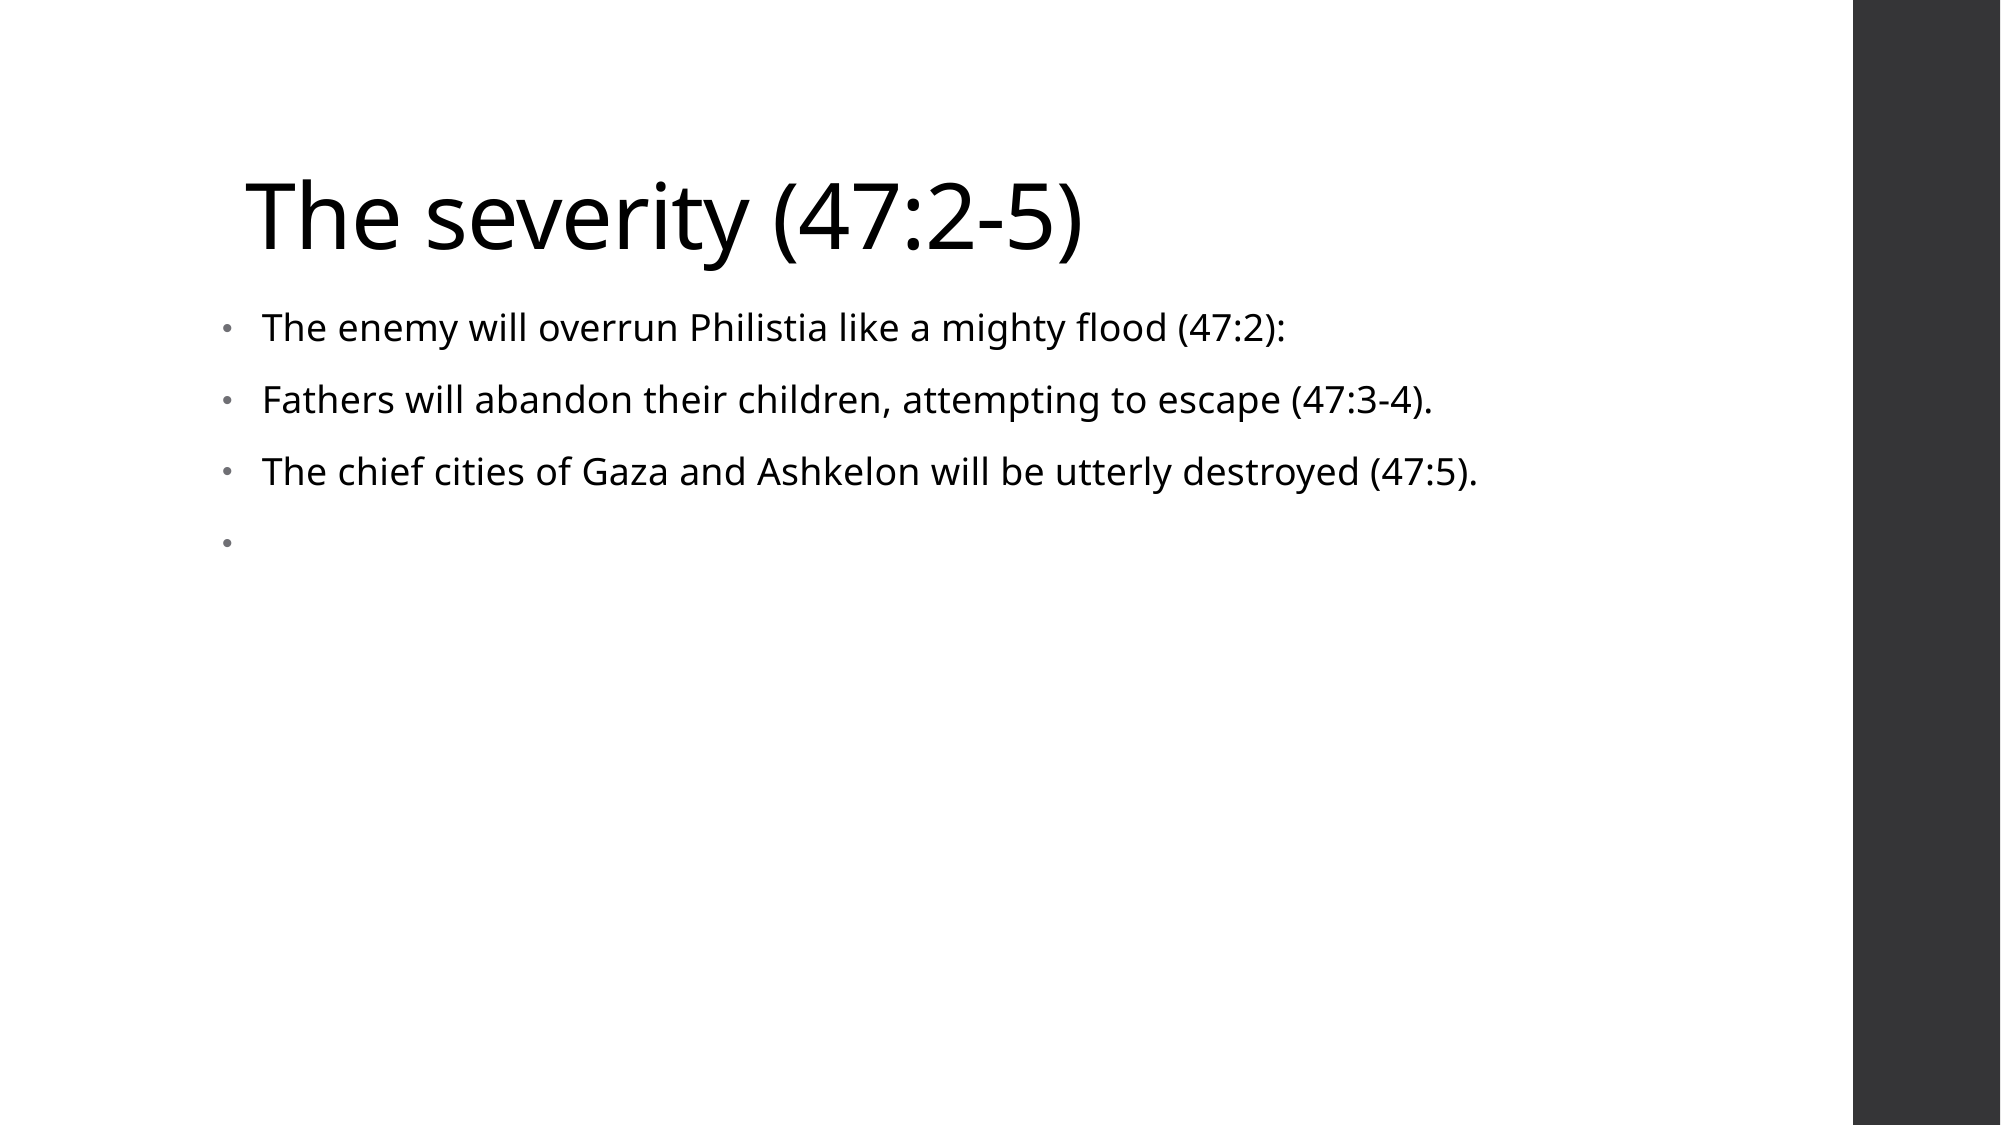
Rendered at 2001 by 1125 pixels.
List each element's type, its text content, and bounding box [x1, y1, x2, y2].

title The severity (47:2-5) [206, 60, 1797, 278]
list The enemy will overrun Philistia like a mighty flood (47:2): Fathers will abandon their children, attempting to escape (47:3-4). The chief cities of Gaza and Ashkelon will be utterly destroyed (47:5). [206, 299, 1617, 1014]
